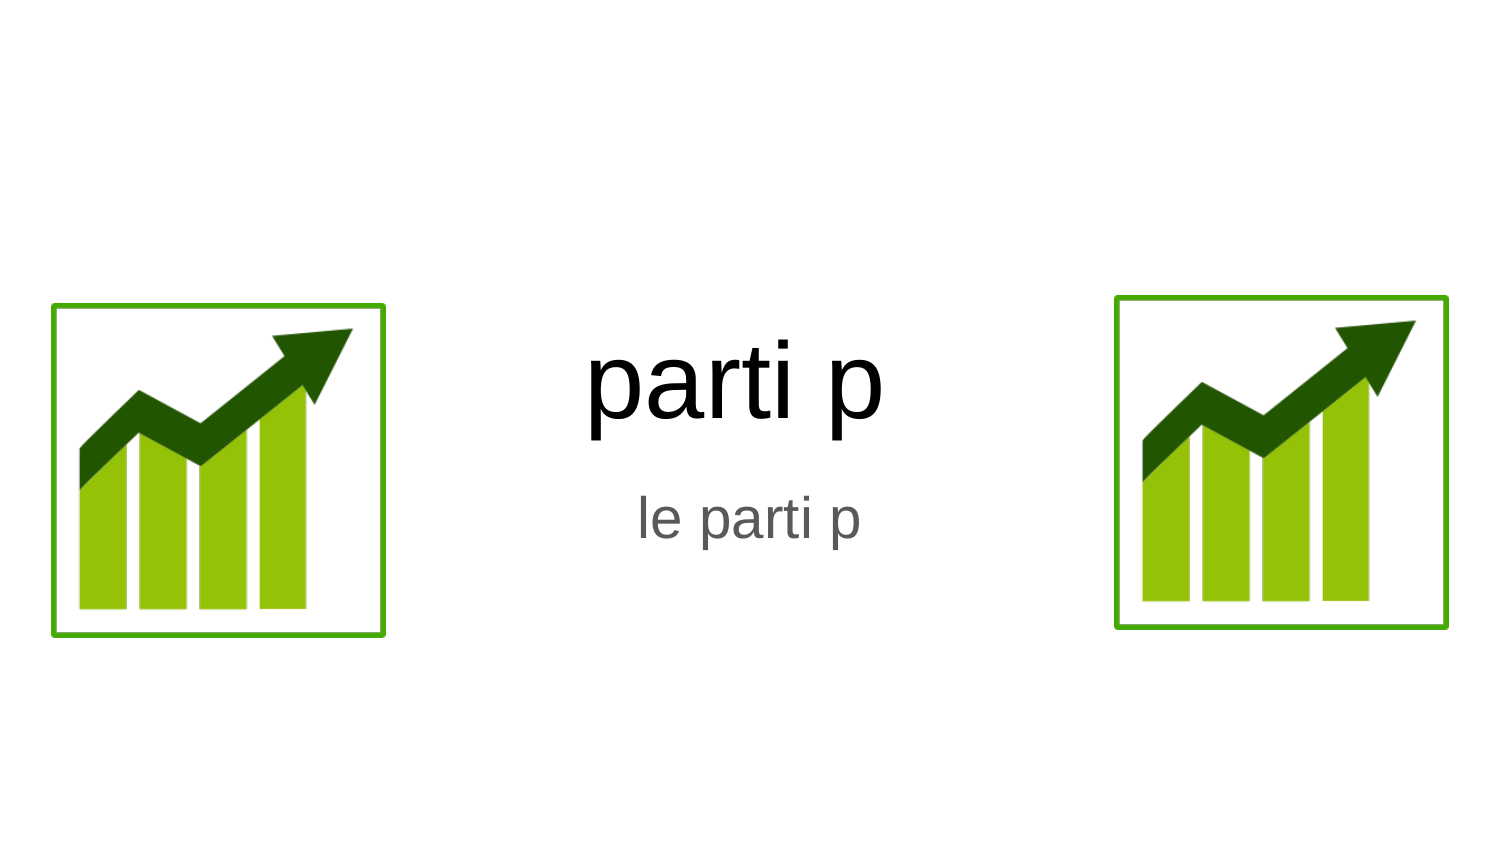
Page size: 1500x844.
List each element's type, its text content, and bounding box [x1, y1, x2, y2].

title parti p [51, 295, 1114, 456]
subtitle le parti p [386, 464, 1114, 595]
picture [51, 303, 386, 638]
picture [1114, 295, 1449, 630]
